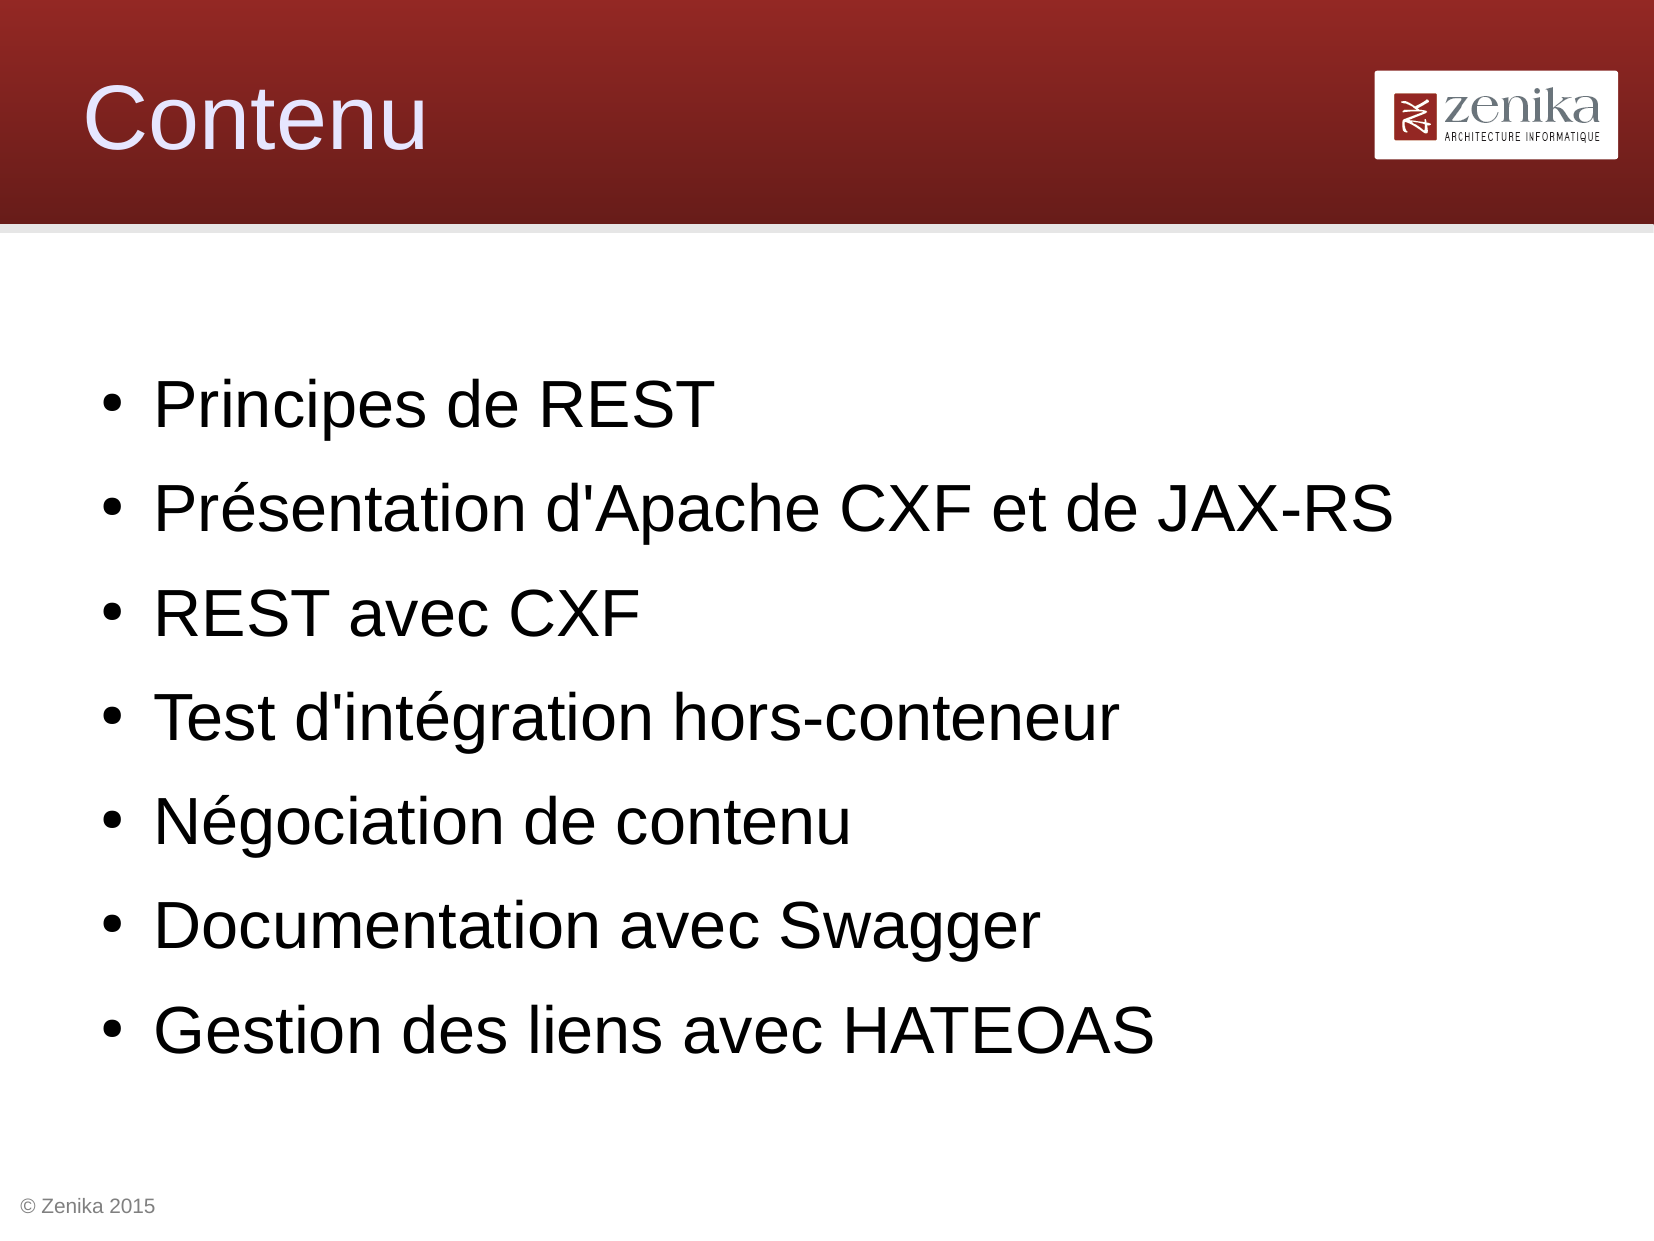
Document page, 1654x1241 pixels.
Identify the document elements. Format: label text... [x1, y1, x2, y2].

title Contenu [82, 13, 1571, 222]
picture [1571, 82, 1600, 149]
list Principes de REST Présentation d'Apache CXF et de JAX-RS REST avec CXF Test d'intégration hors-conteneur Négociation de contenu Documentation avec Swagger Gestion des liens avec HATEOAS [82, 366, 1538, 1087]
